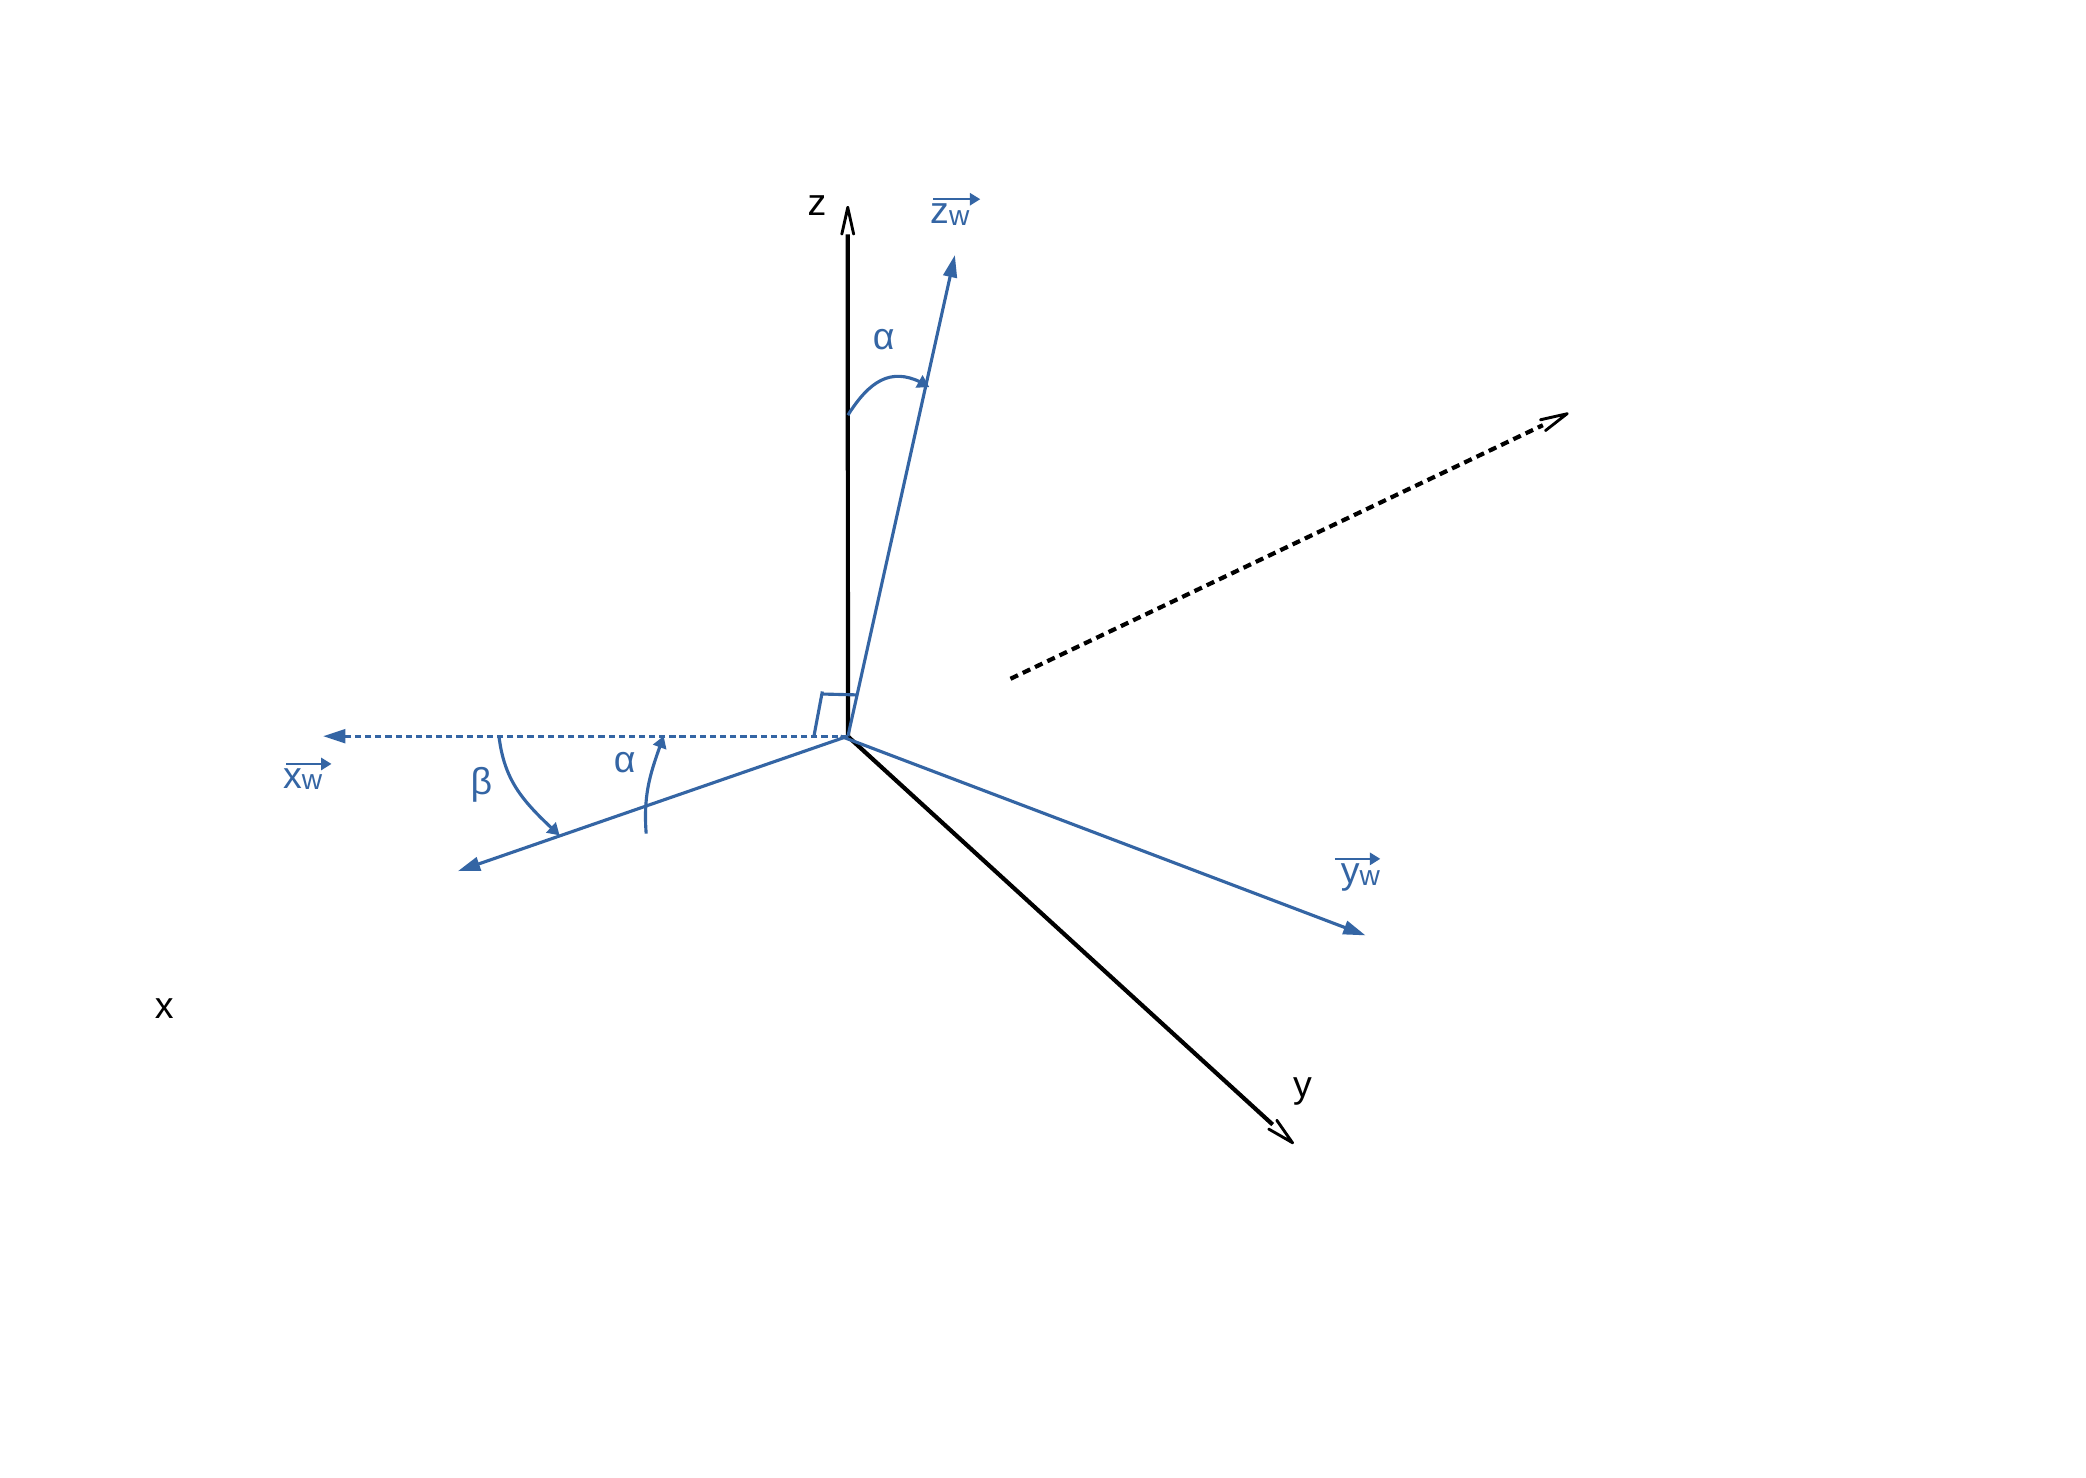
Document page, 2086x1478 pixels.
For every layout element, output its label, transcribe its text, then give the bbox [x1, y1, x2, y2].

text_box yw [1326, 842, 1408, 937]
text_box zw [915, 182, 1004, 277]
text_box y [1278, 1056, 1337, 1144]
text_box x [140, 977, 198, 1074]
text_box β [455, 752, 517, 836]
text_box α [598, 730, 661, 814]
text_box z [792, 173, 851, 258]
text_box xw [268, 747, 351, 842]
text_box α [631, 803, 661, 814]
text_box α [858, 307, 920, 391]
